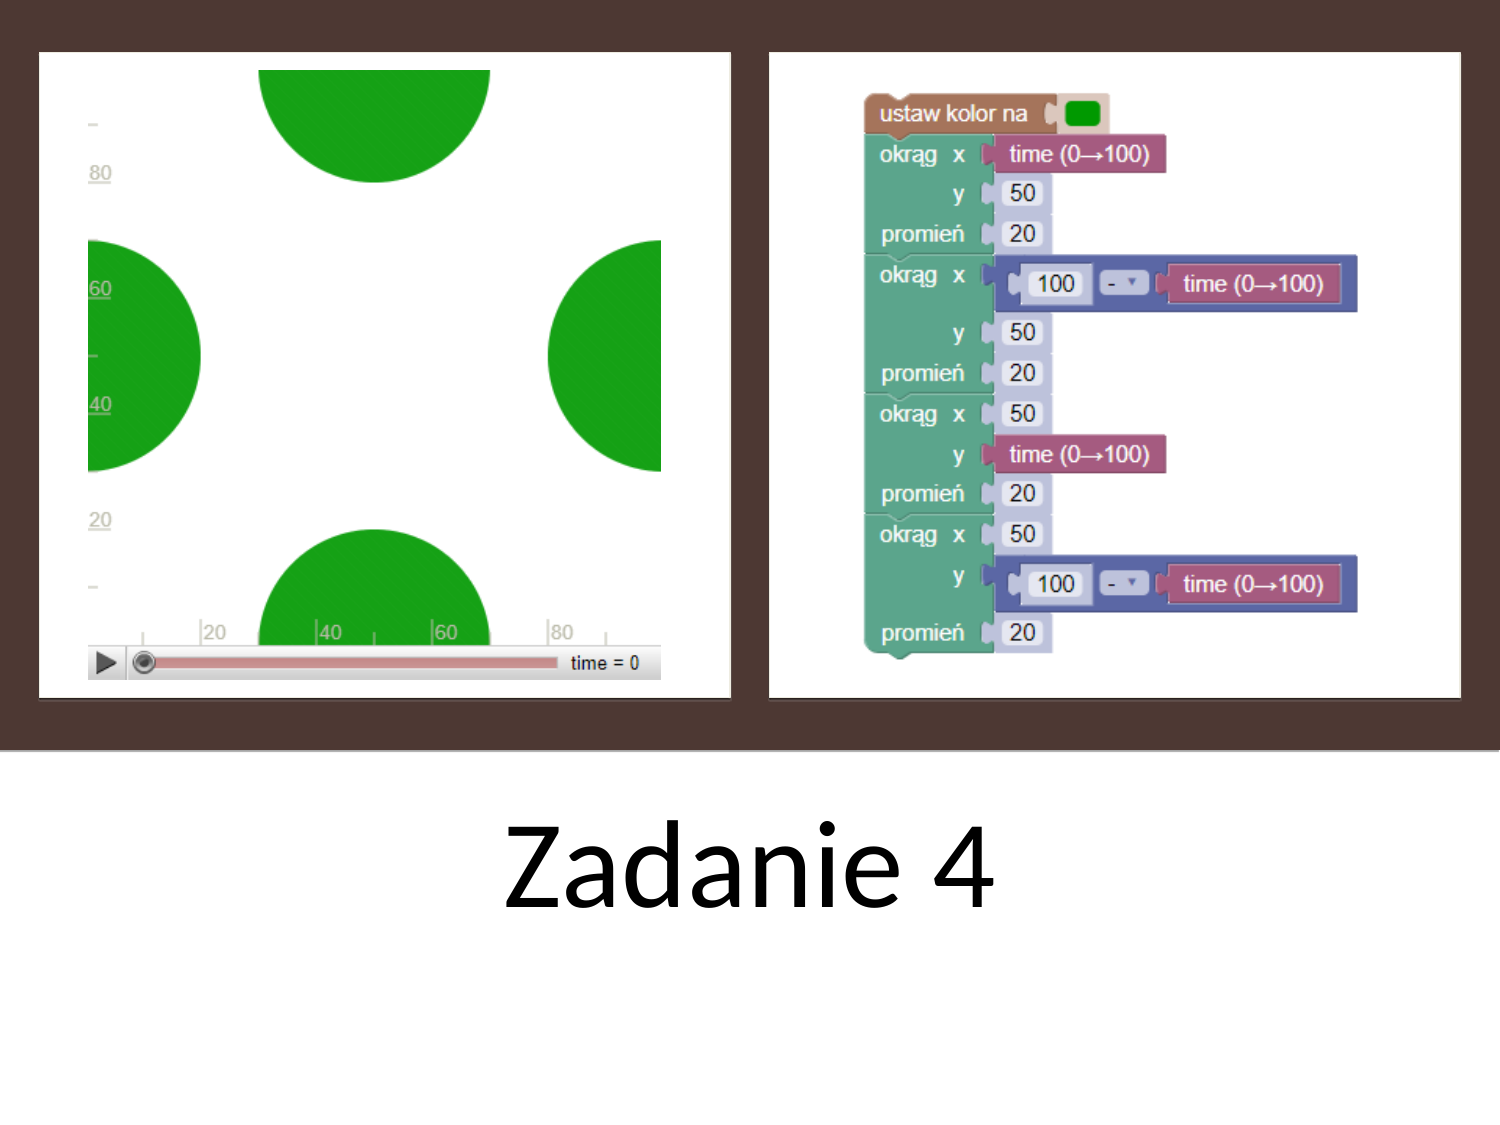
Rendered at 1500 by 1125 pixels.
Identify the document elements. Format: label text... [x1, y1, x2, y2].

picture [847, 70, 1383, 680]
title Zadanie 4 [187, 761, 1313, 942]
picture [88, 70, 661, 680]
text_box [0, 0, 1500, 750]
